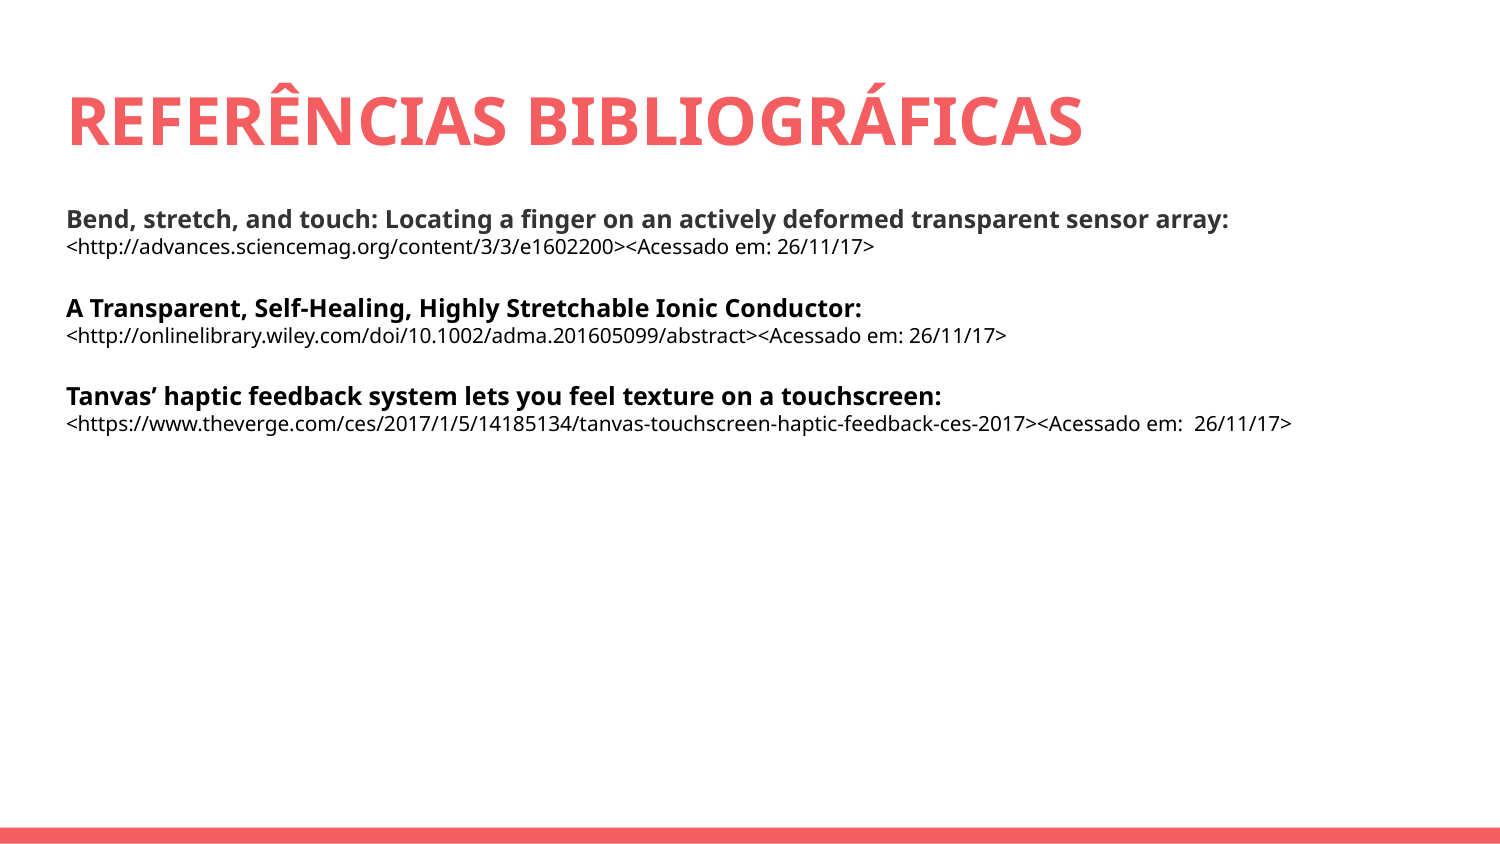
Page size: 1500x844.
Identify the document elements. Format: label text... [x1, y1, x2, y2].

title REFERÊNCIAS BIBLIOGRÁFICAS [51, 64, 1449, 167]
list Bend, stretch, and touch: Locating a finger on an actively deformed transparent sensor array: <http://advances.sciencemag.org/content/3/3/e1602200><Acessado em: 26/11/17> A Transparent, Self-Healing, Highly Stretchable Ionic Conductor: <http://onlinelibrary.wiley.com/doi/10.1002/adma.201605099/abstract><Acessado em: 26/11/17> Tanvas’ haptic feedback system lets you feel texture on a touchscreen: <https://www.theverge.com/ces/2017/1/5/14185134/tanvas-touchscreen-haptic-feedback-ces-2017><Acessado em: 26/11/17> [51, 189, 1449, 750]
